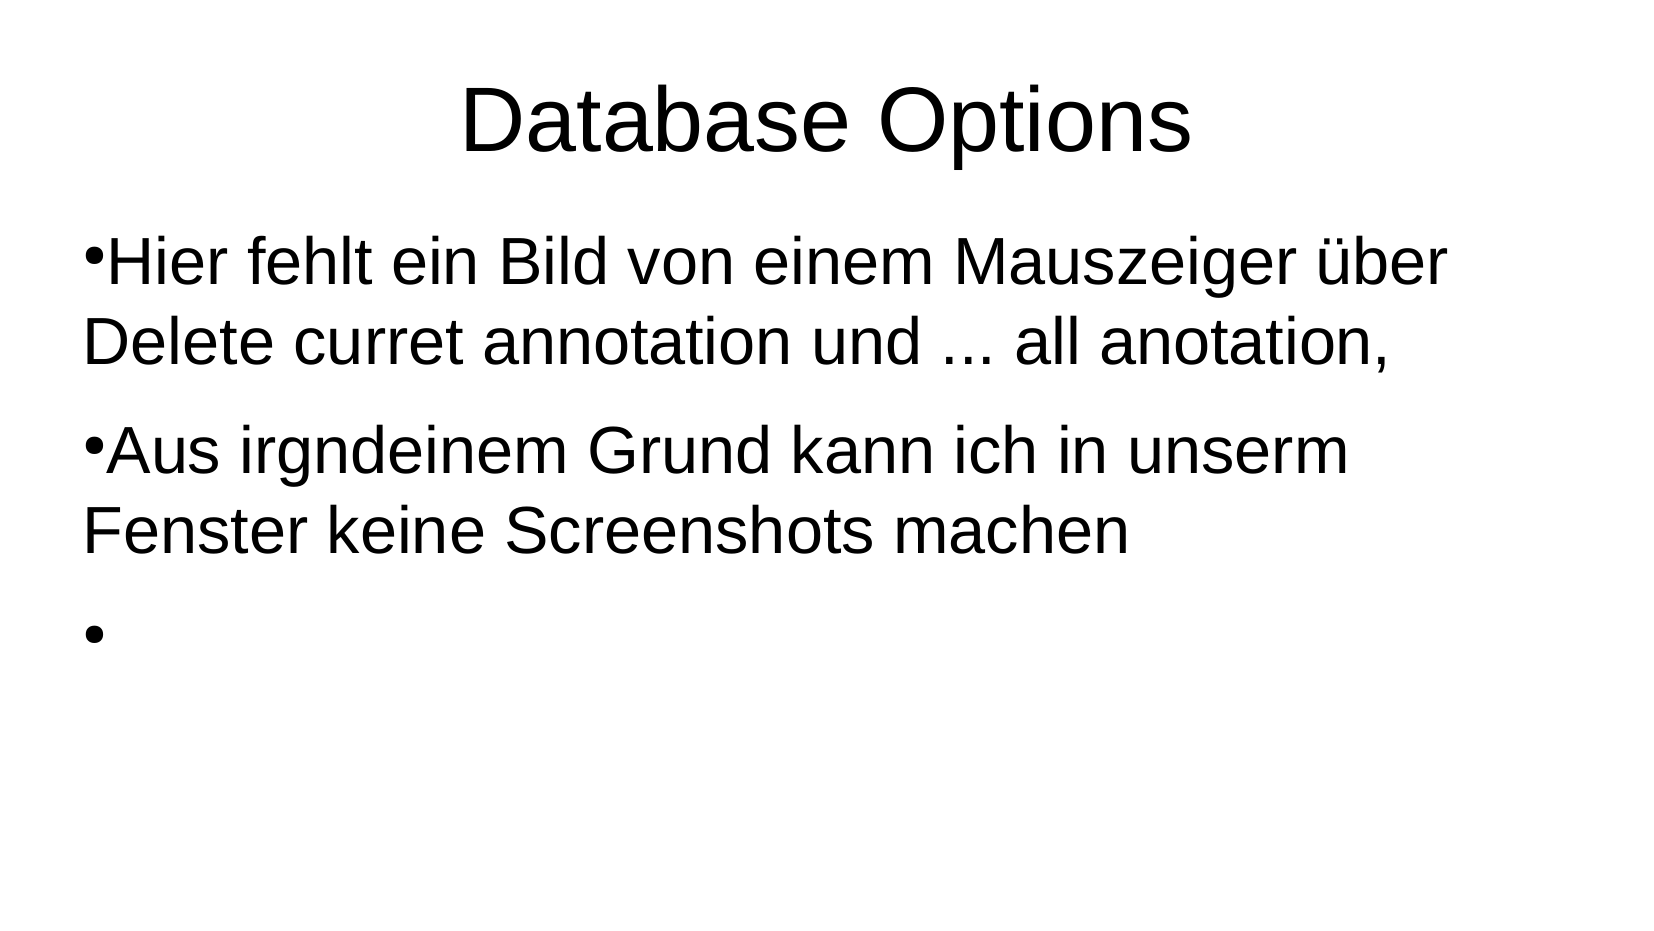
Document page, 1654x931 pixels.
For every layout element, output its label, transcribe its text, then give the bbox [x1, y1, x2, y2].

title Database Options [82, 37, 1571, 193]
list Hier fehlt ein Bild von einem Mauszeiger über Delete curret annotation und ... all anotation, Aus irgndeinem Grund kann ich in unserm Fenster keine Screenshots machen [82, 217, 1571, 758]
